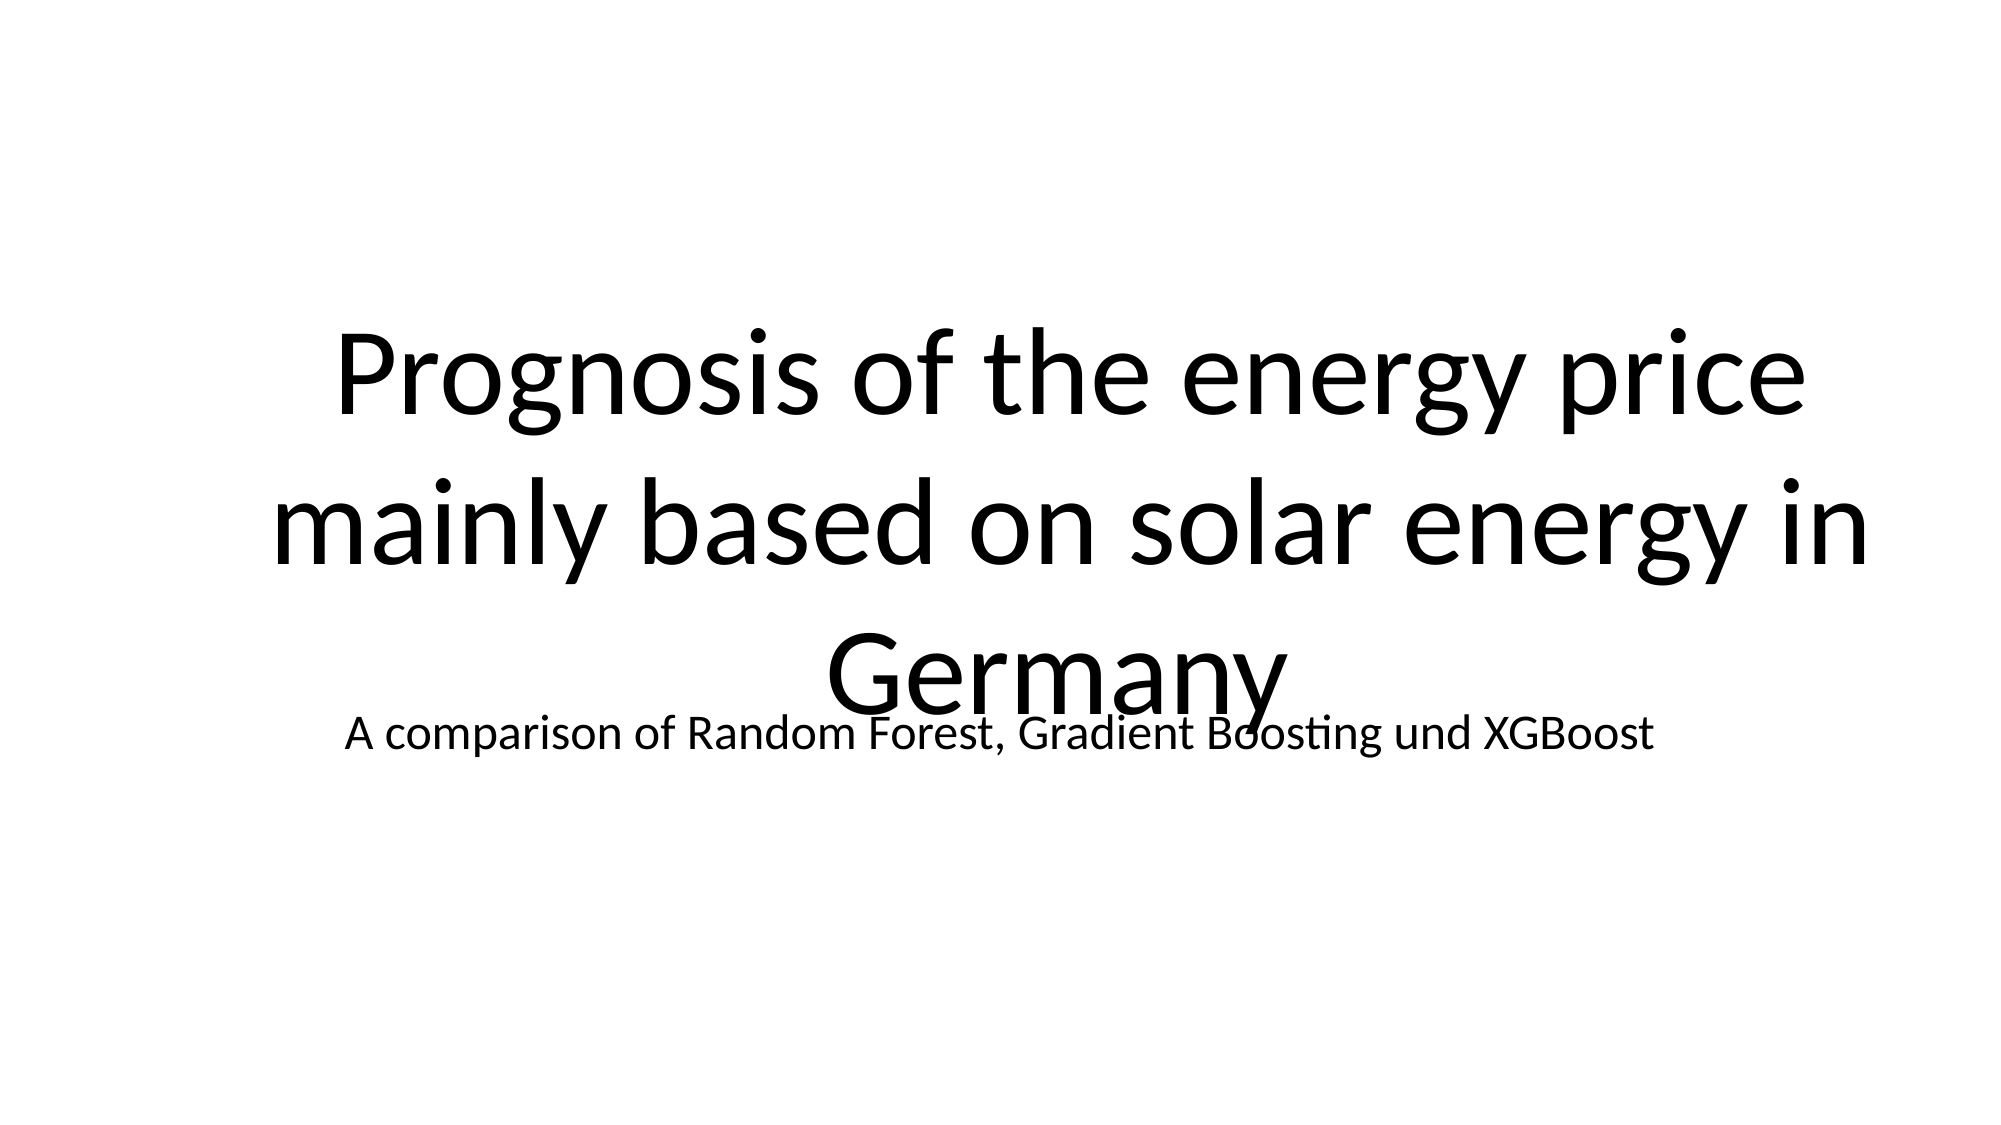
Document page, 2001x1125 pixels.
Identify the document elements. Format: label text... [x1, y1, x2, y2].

title Prognosis of the energy price mainly based on solar energy in Germany [249, 281, 1894, 674]
subtitle A comparison of Random Forest, Gradient Boosting und XGBoost [249, 691, 1750, 964]
